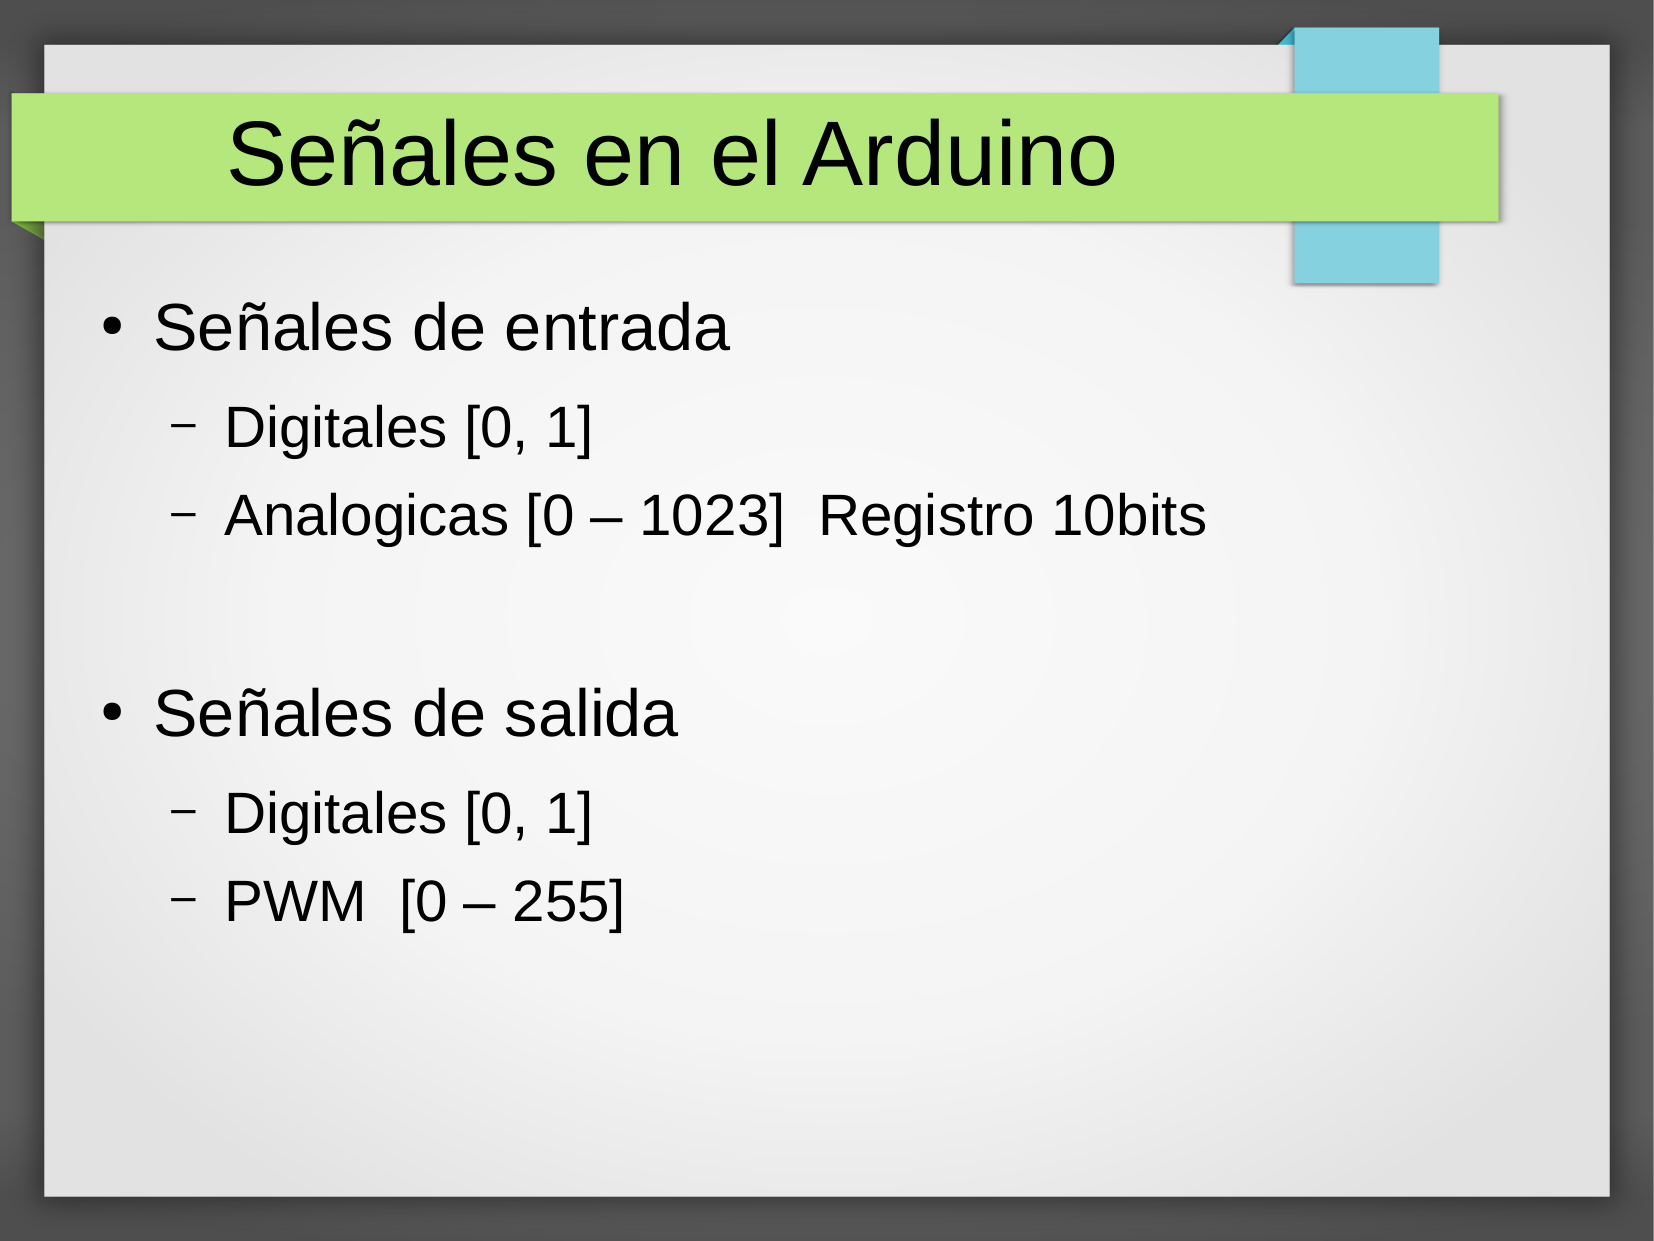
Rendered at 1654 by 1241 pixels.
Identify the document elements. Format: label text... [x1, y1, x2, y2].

list Señales de entrada Digitales [0, 1] Analogicas [0 – 1023] Registro 10bits Señales de salida Digitales [0, 1] PWM [0 – 255] [82, 290, 1571, 1010]
picture [0, 0, 1654, 1241]
title Señales en el Arduino [82, 94, 1264, 213]
